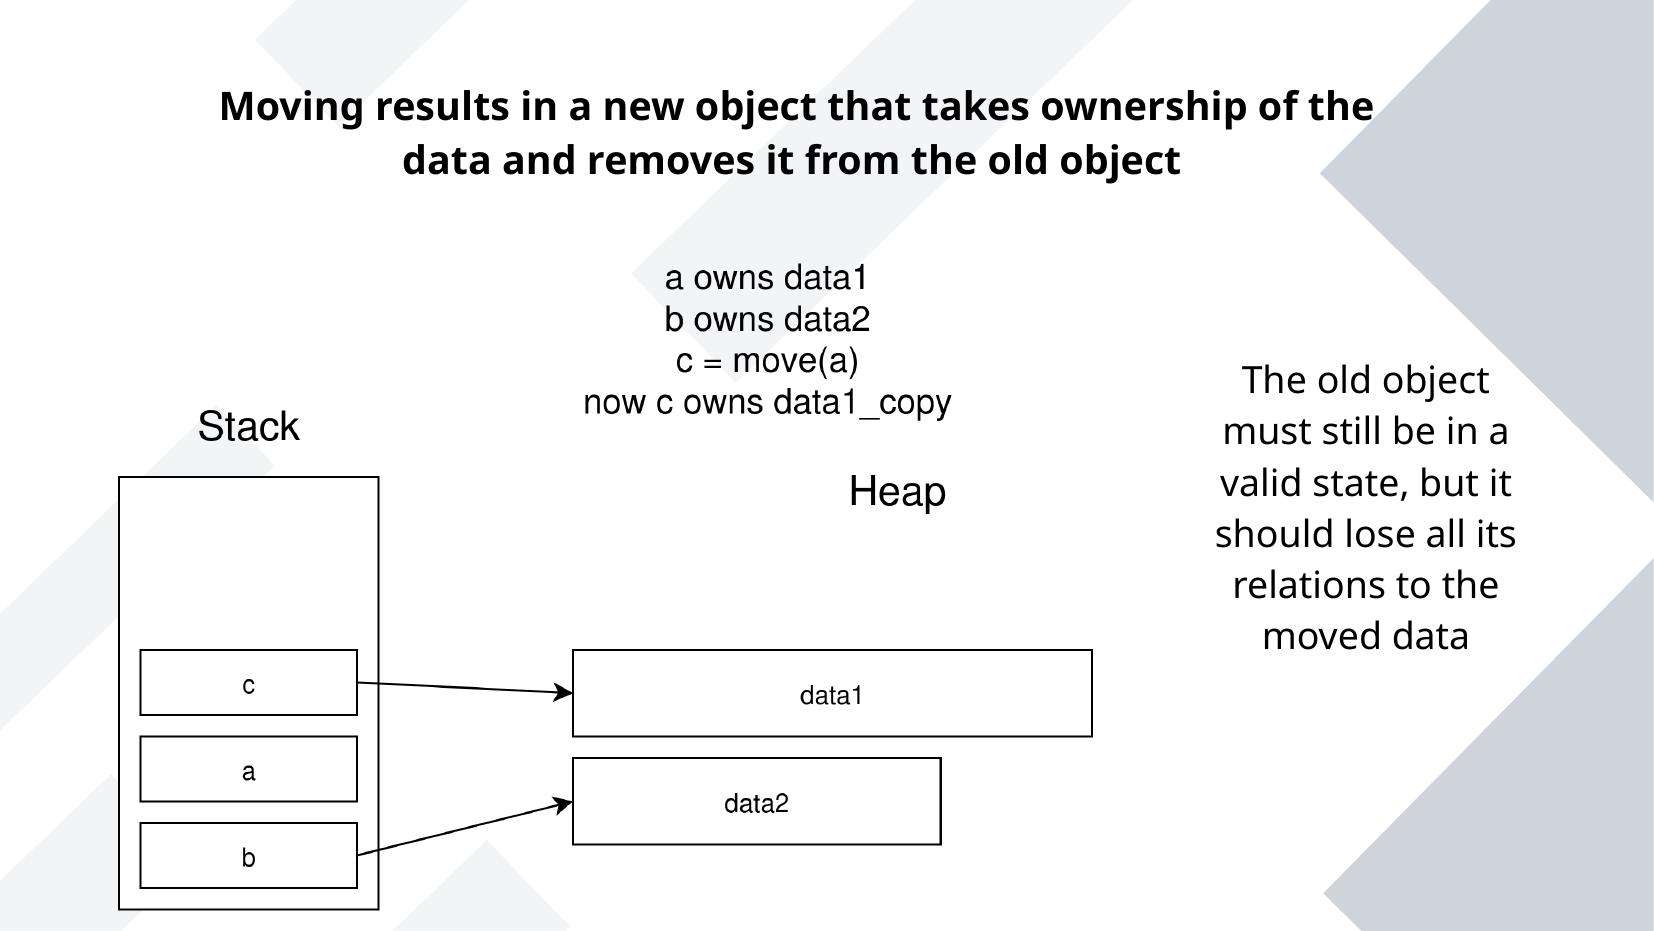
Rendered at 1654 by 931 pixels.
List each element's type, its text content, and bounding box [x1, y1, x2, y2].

title Moving results in a new object that takes ownership of the data and removes it from the old object [206, 76, 1388, 188]
text_box The old object must still be in a valid state, but it should lose all its relations to the moved data [1200, 346, 1538, 668]
picture [96, 231, 1201, 931]
